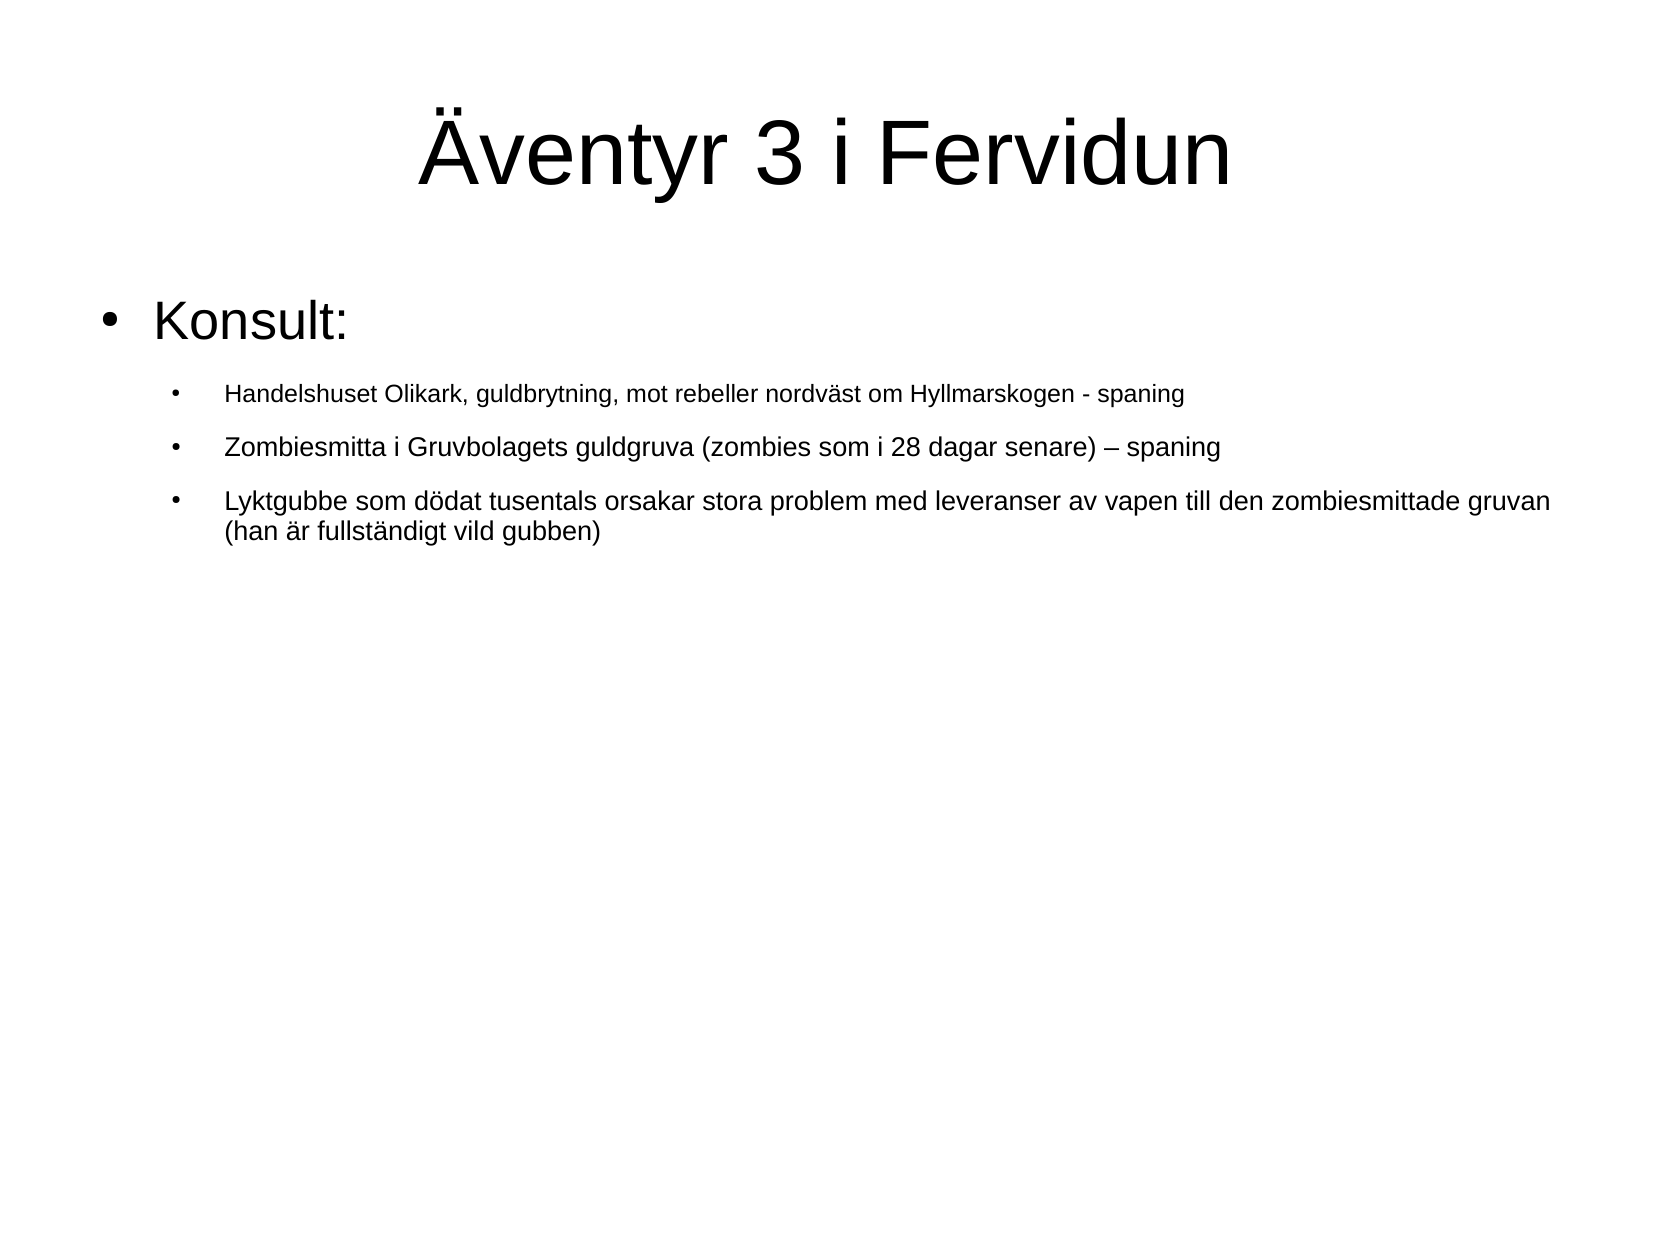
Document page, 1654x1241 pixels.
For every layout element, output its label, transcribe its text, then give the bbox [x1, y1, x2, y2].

title Äventyr 3 i Fervidun [82, 49, 1571, 257]
list Konsult: Handelshuset Olikark, guldbrytning, mot rebeller nordväst om Hyllmarskogen - spaning Zombiesmitta i Gruvbolagets guldgruva (zombies som i 28 dagar senare) – spaning Lyktgubbe som dödat tusentals orsakar stora problem med leveranser av vapen till den zombiesmittade gruvan (han är fullständigt vild gubben) [82, 290, 1571, 1109]
